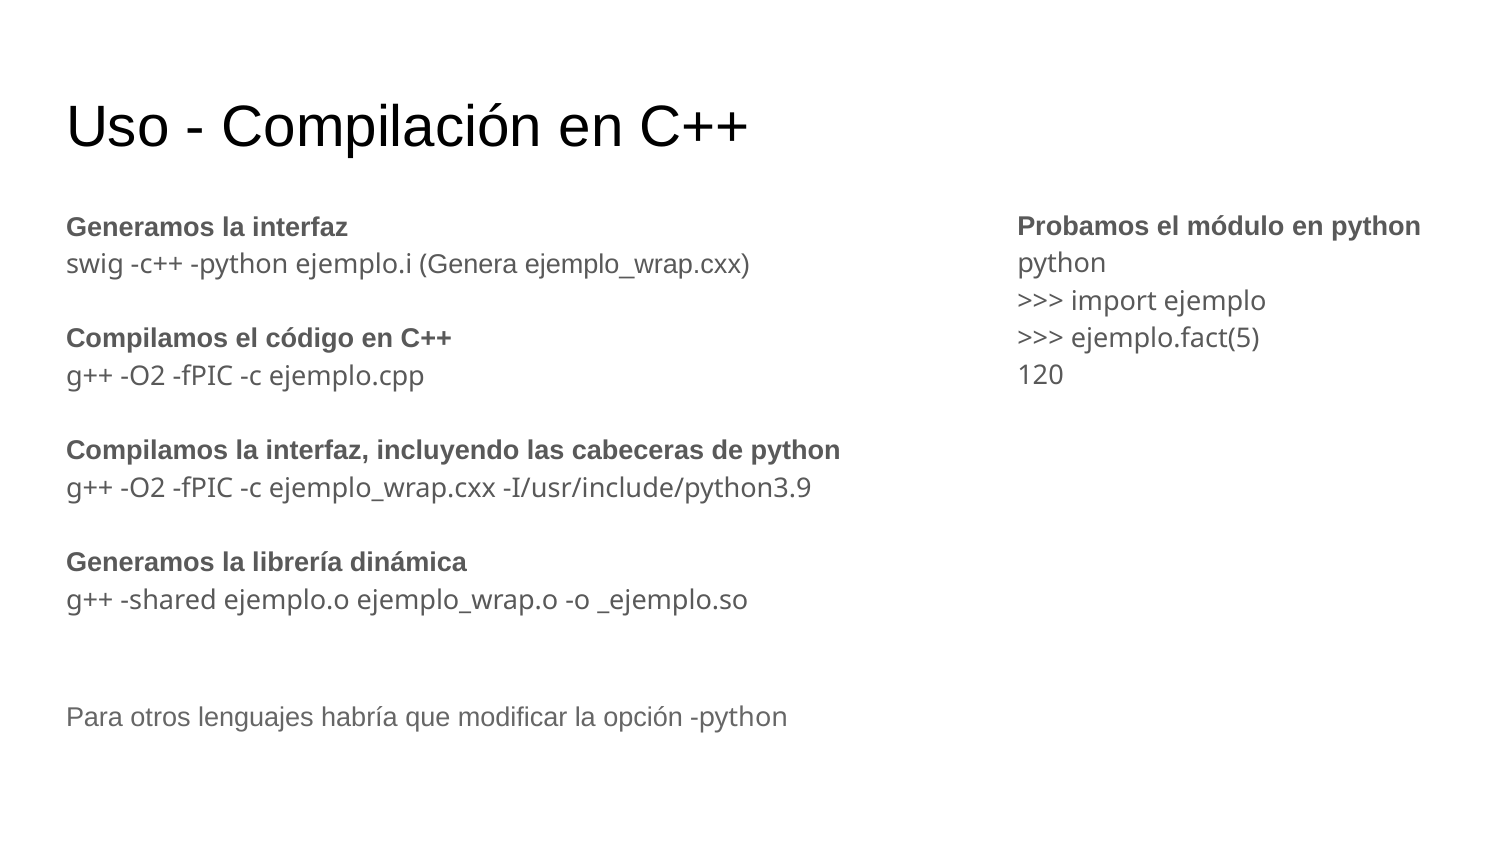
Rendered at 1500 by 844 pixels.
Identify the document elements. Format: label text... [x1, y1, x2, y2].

list Generamos la interfaz swig -c++ -python ejemplo.i (Genera ejemplo_wrap.cxx) Compilamos el código en C++ g++ -O2 -fPIC -c ejemplo.cpp Compilamos la interfaz, incluyendo las cabeceras de python g++ -O2 -fPIC -c ejemplo_wrap.cxx -I/usr/include/python3.9 Generamos la librería dinámica g++ -shared ejemplo.o ejemplo_wrap.o -o _ejemplo.so [51, 189, 1039, 639]
text_box Probamos el módulo en python python >>> import ejemplo >>> ejemplo.fact(5) 120 [1002, 188, 1449, 612]
title Uso - Compilación en C++ [51, 72, 1449, 167]
text_box Para otros lenguajes habría que modificar la opción -python [51, 684, 1449, 779]
